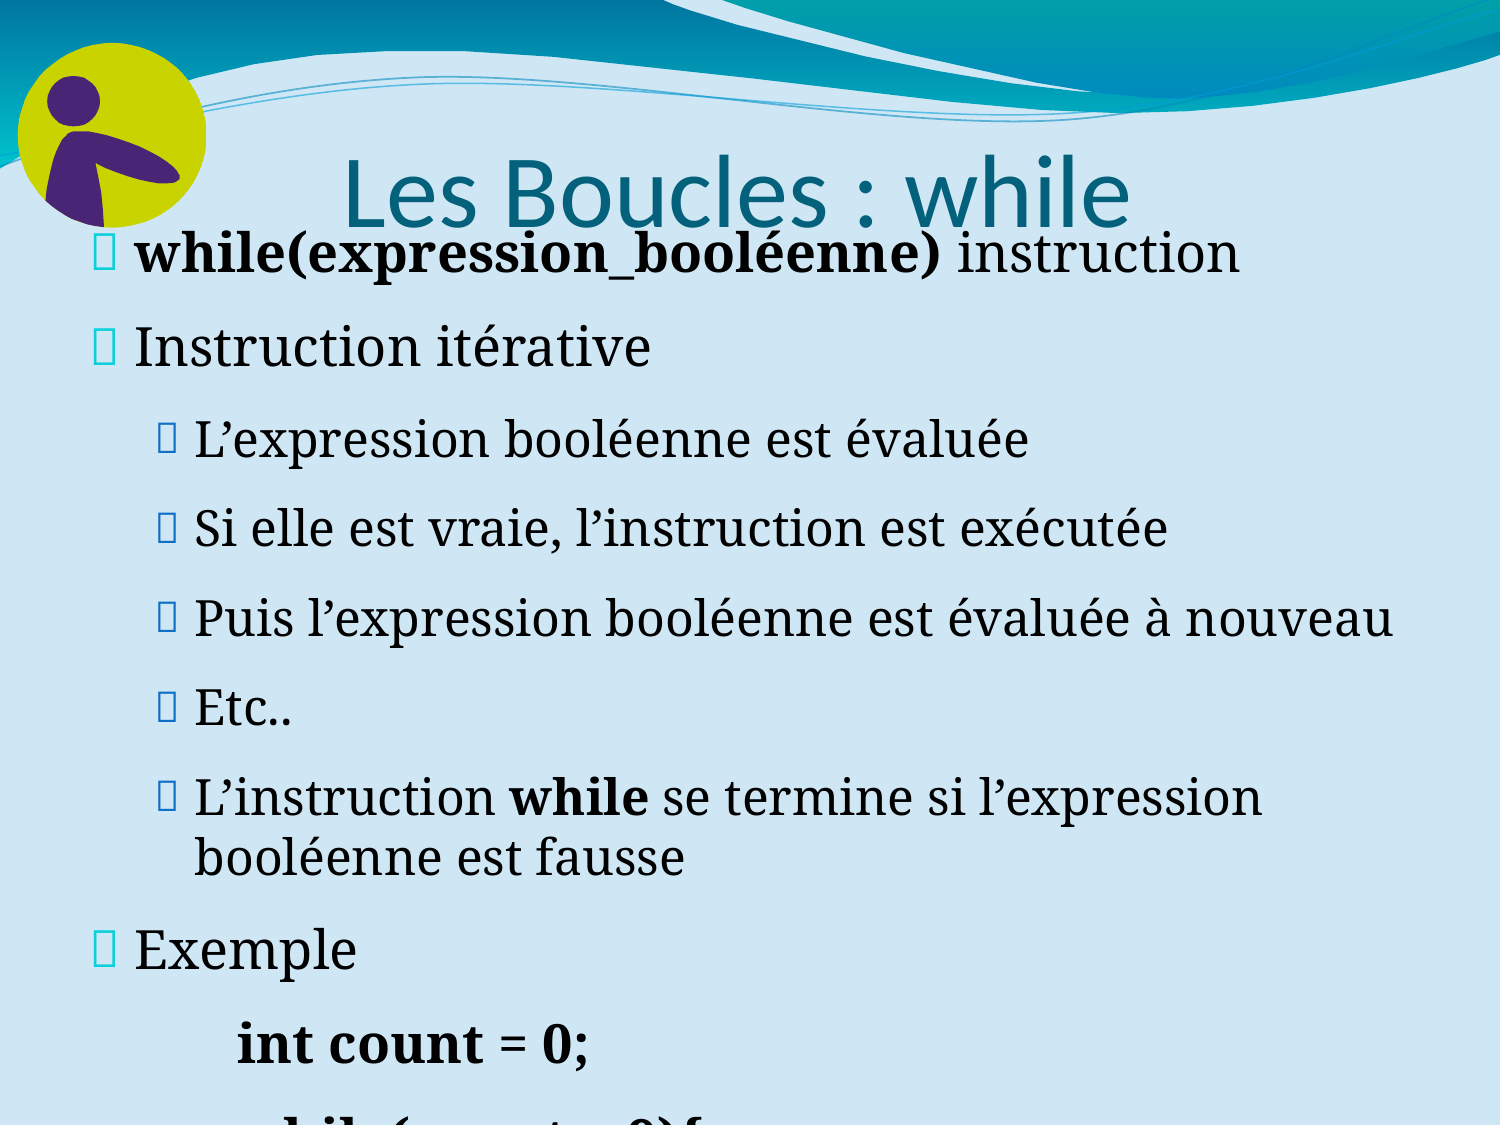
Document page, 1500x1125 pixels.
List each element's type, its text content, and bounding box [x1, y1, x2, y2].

list while(expression_booléenne) instruction Instruction itérative L’expression booléenne est évaluée Si elle est vraie, l’instruction est exécutée Puis l’expression booléenne est évaluée à nouveau Etc.. L’instruction while se termine si l’expression booléenne est fausse Exemple int count = 0; while(count<=9){ System.out.println(count); count++; } [75, 210, 1425, 1038]
title Les Boucles : while [75, 115, 1425, 210]
